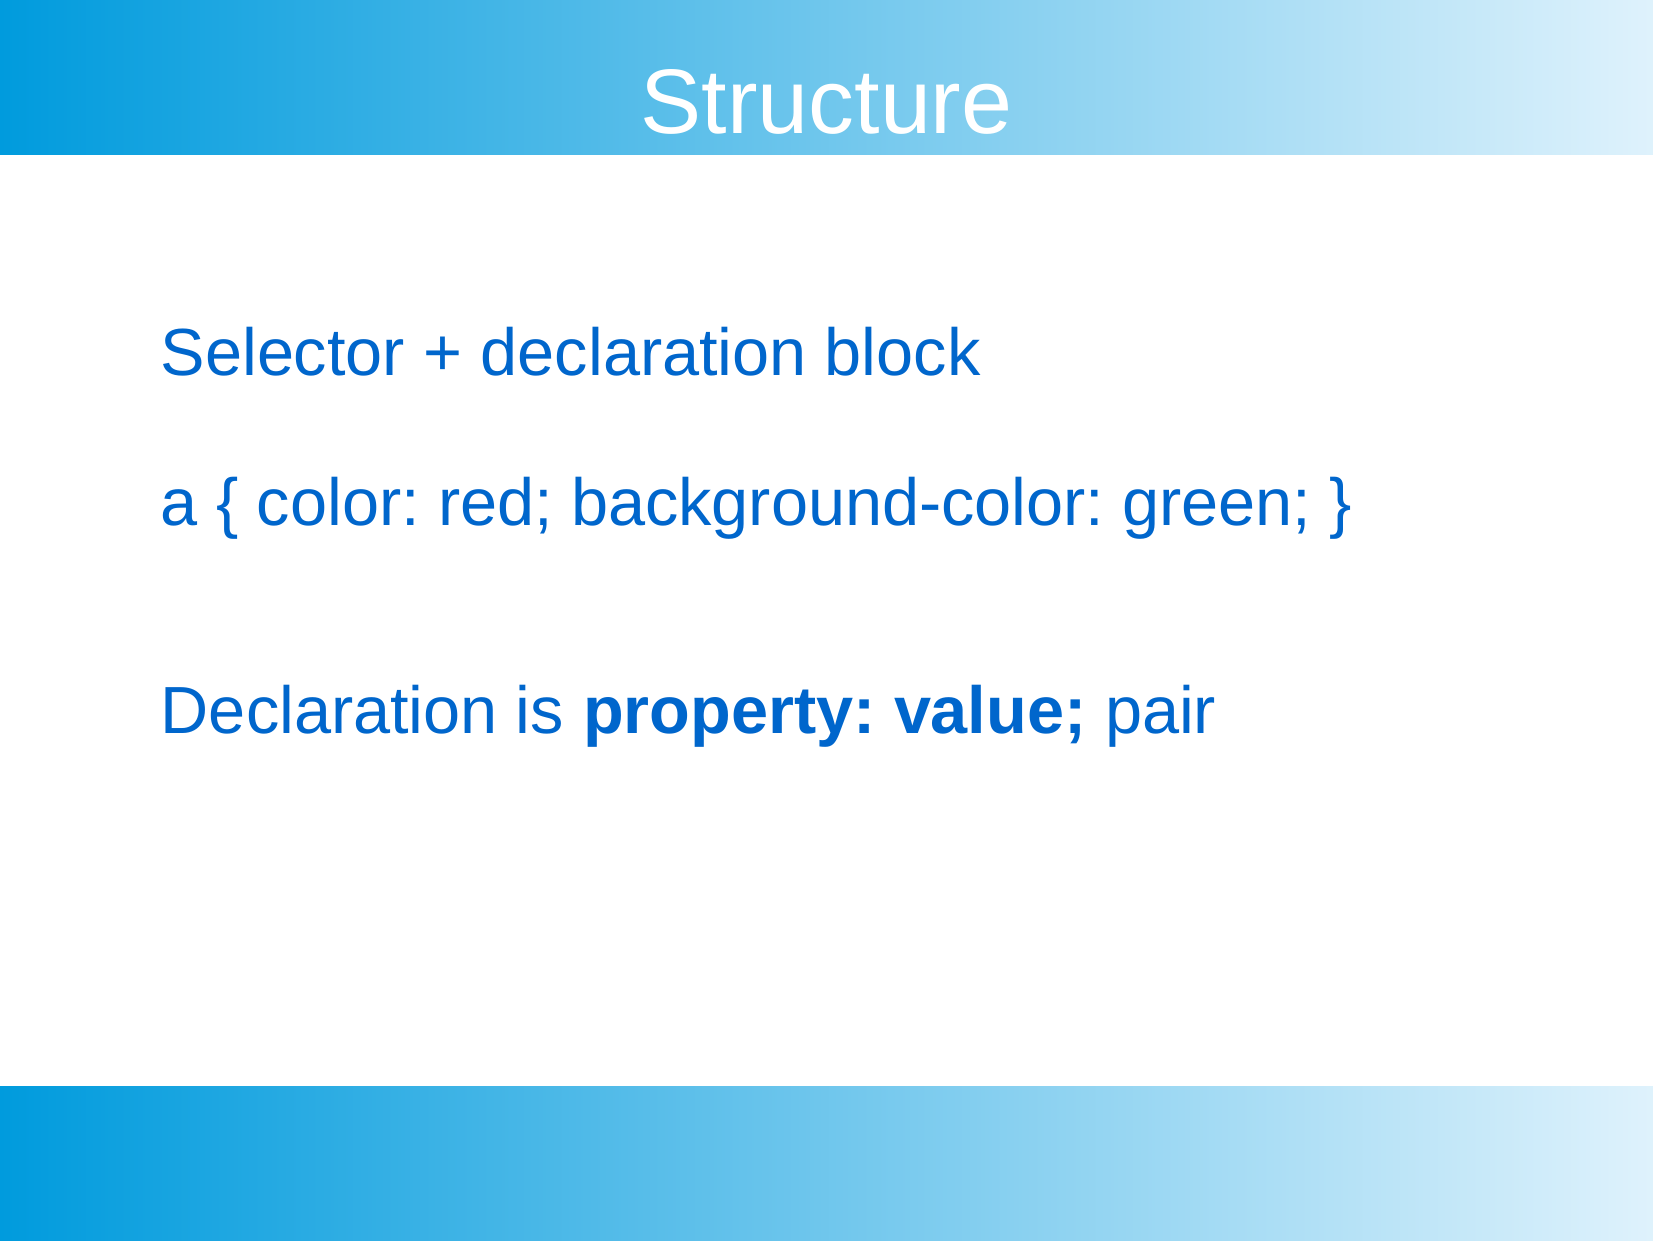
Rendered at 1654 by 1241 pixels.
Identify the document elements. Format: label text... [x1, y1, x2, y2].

title Structure [82, 49, 1571, 155]
list Selector + declaration block a { color: red; background-color: green; } Declaration is property: value; pair [90, 315, 1579, 1035]
